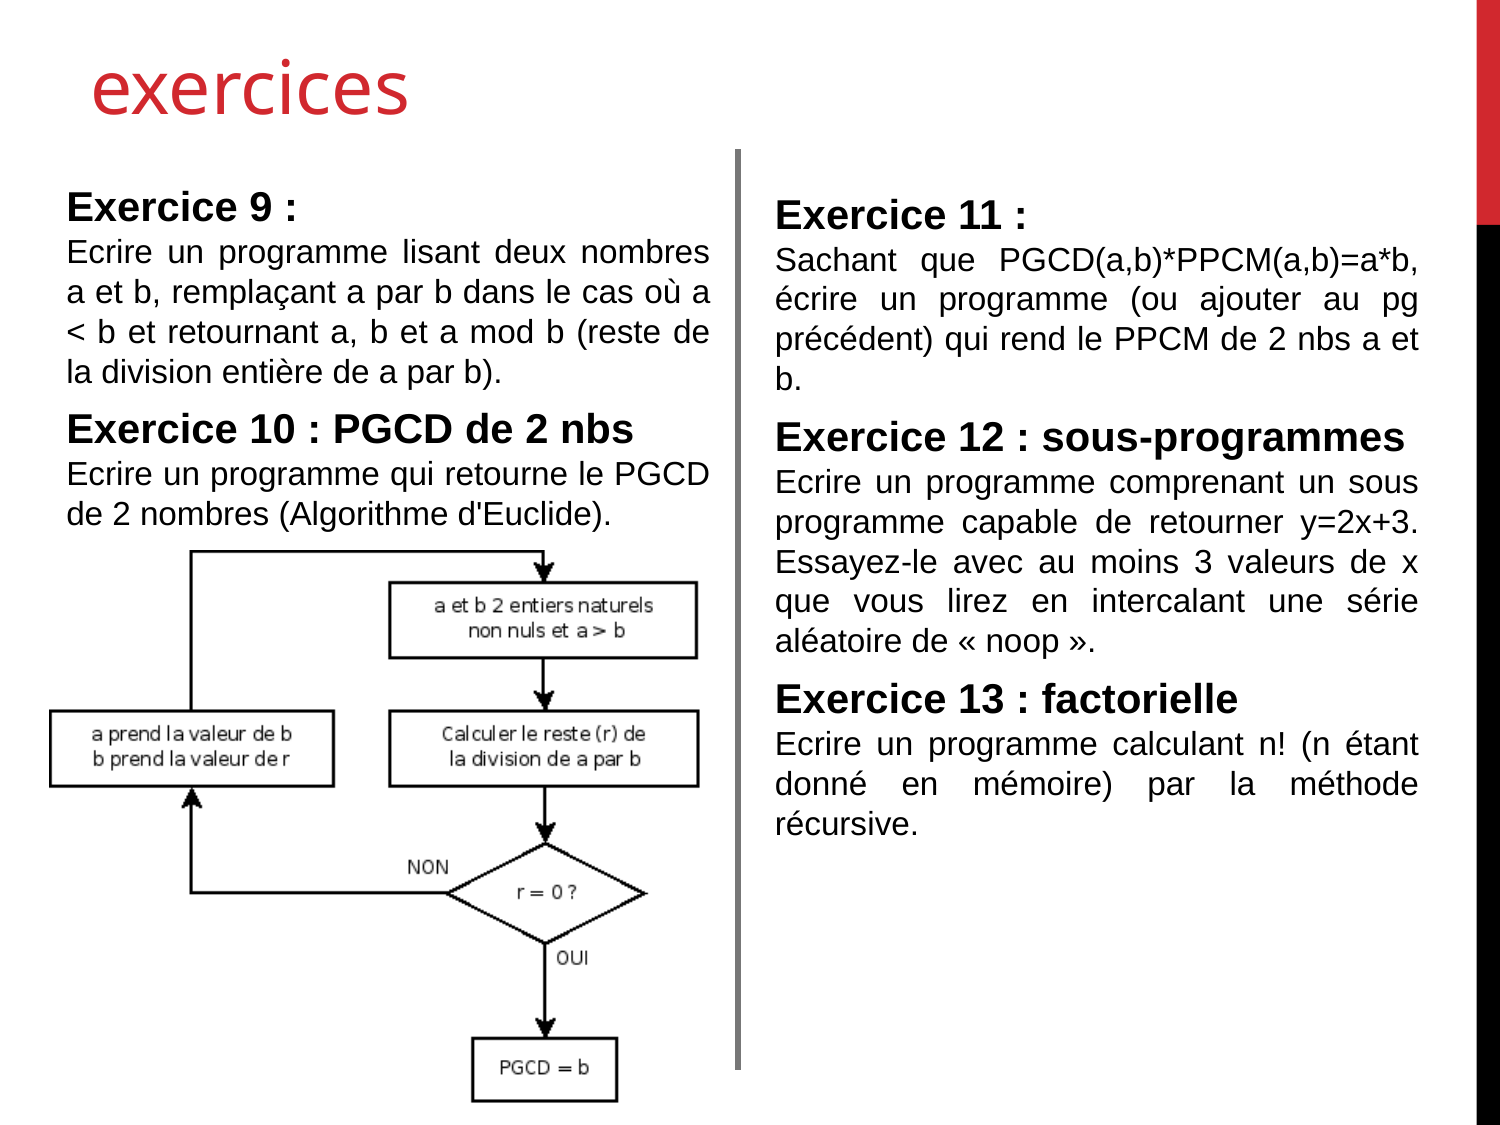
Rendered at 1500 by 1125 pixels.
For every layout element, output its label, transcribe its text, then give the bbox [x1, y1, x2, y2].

picture [49, 550, 703, 1106]
list Exercice 11 : Sachant que PGCD(a,b)*PPCM(a,b)=a*b, écrire un programme (ou ajouter au pg précédent) qui rend le PPCM de 2 nbs a et b. Exercice 12 : sous-programmes Ecrire un programme comprenant un sous programme capable de retourner y=2x+3. Essayez-le avec au moins 3 valeurs de x que vous lirez en intercalant une série aléatoire de « noop ». Exercice 13 : factorielle Ecrire un programme calculant n! (n étant donné en mémoire) par la méthode récursive. [760, 172, 1436, 1083]
text_box Exercice 9 : Ecrire un programme lisant deux nombres a et b, remplaçant a par b dans le cas où a < b et retournant a, b et a mod b (reste de la division entière de a par b). Exercice 10 : PGCD de 2 nbs Ecrire un programme qui retourne le PGCD de 2 nombres (Algorithme d'Euclide). [51, 172, 727, 593]
title exercices [75, 25, 1376, 138]
